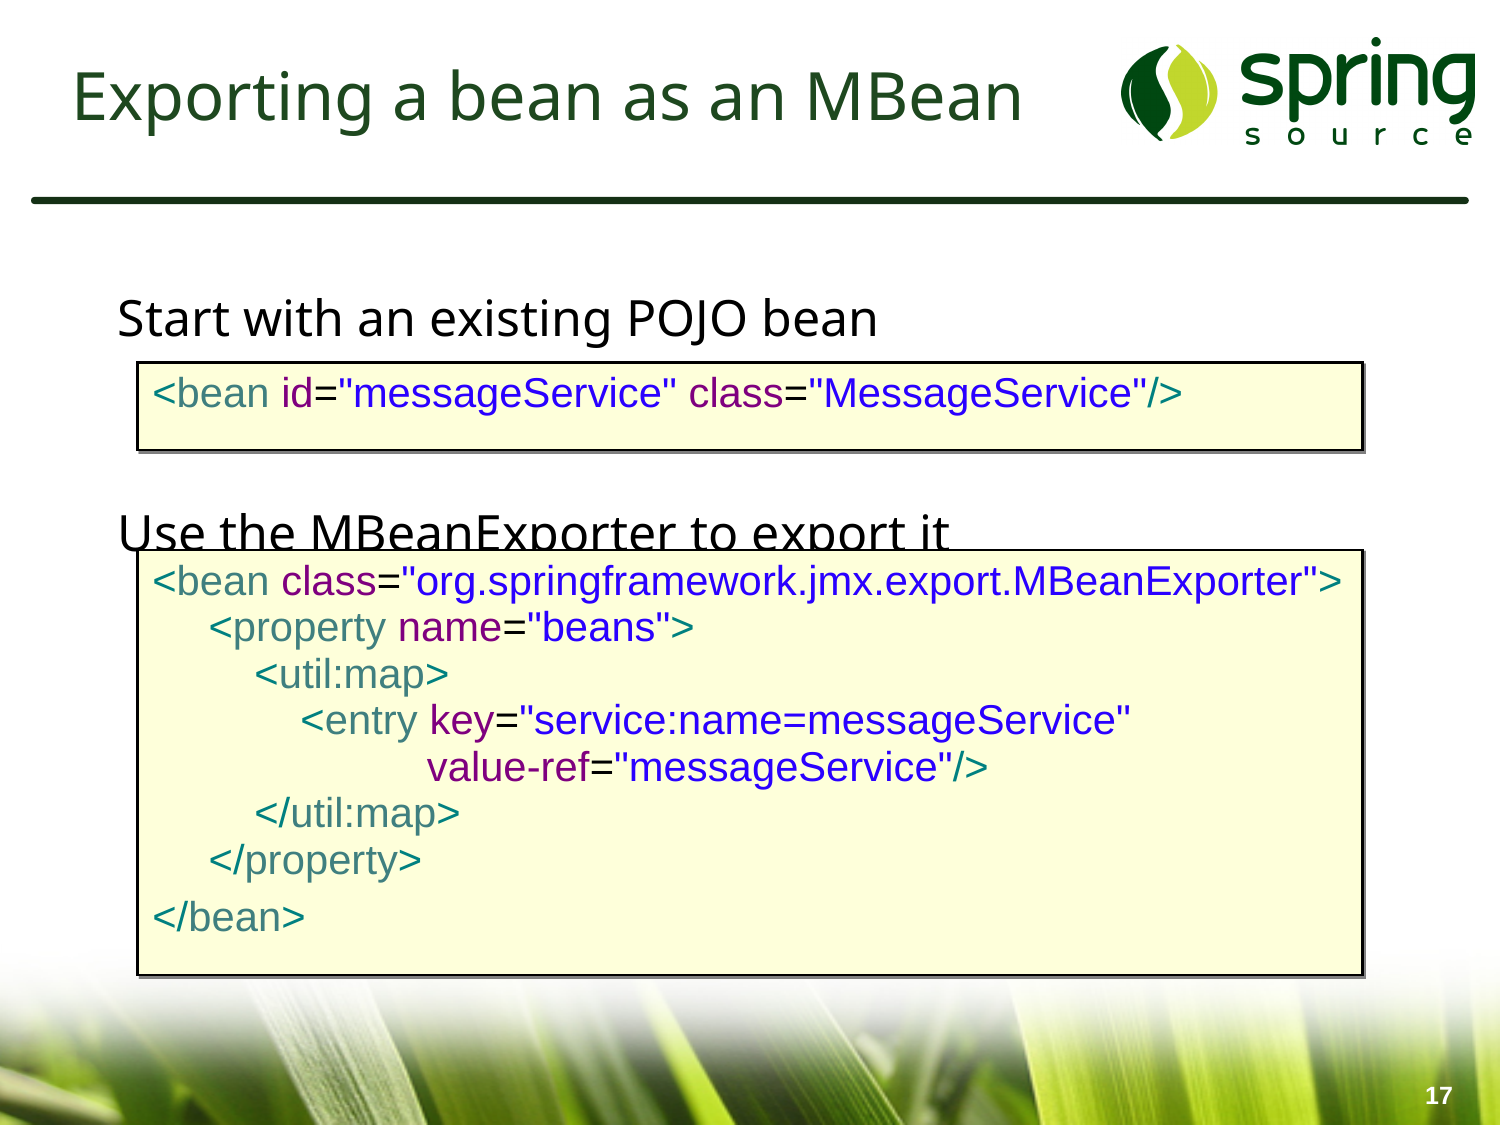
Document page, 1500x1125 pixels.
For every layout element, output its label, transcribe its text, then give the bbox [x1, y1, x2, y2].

title Exporting a bean as an MBean [56, 5, 1089, 184]
text_box <bean class="org.springframework.jmx.export.MBeanExporter"> <property name="beans"> <util:map> <entry key="service:name=messageService" value-ref="messageService"/> </util:map> </property> </bean> [137, 549, 1363, 975]
list Start with an existing POJO bean Use the MBeanExporter to export it [103, 275, 1394, 938]
picture [0, 944, 1500, 1125]
picture [1121, 37, 1475, 145]
text_box <bean id="messageService" class="MessageService"/> [137, 362, 1363, 451]
